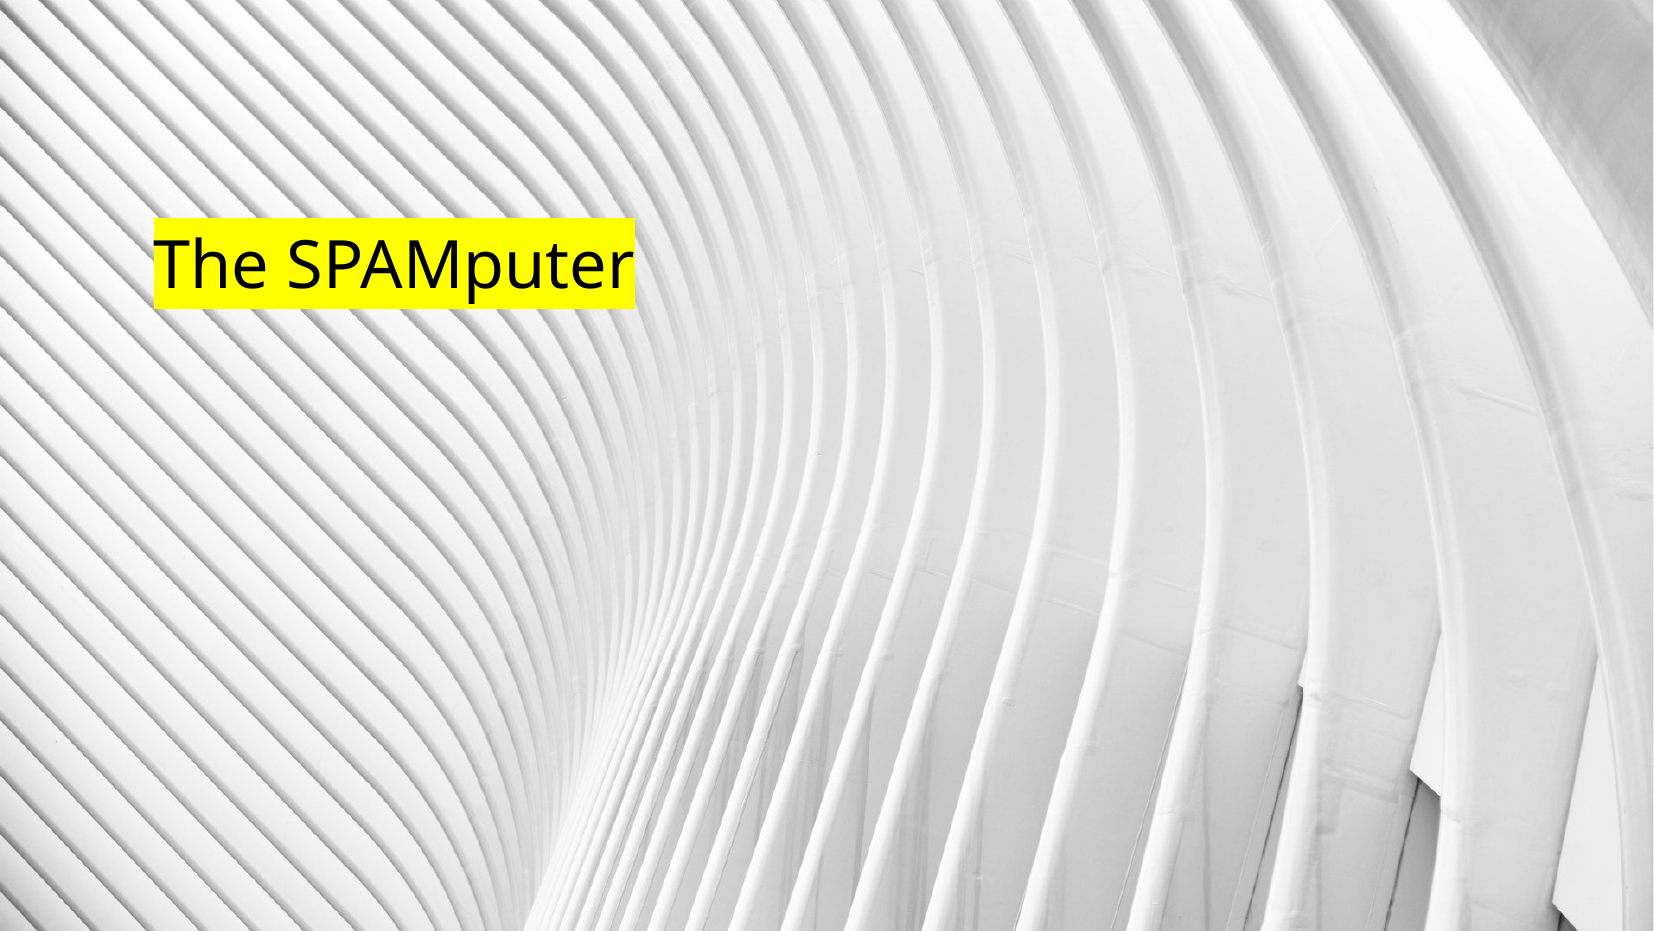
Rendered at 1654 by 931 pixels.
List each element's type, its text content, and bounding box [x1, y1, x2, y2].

picture [0, 0, 1654, 931]
list The SPAMputer [82, 217, 1571, 758]
